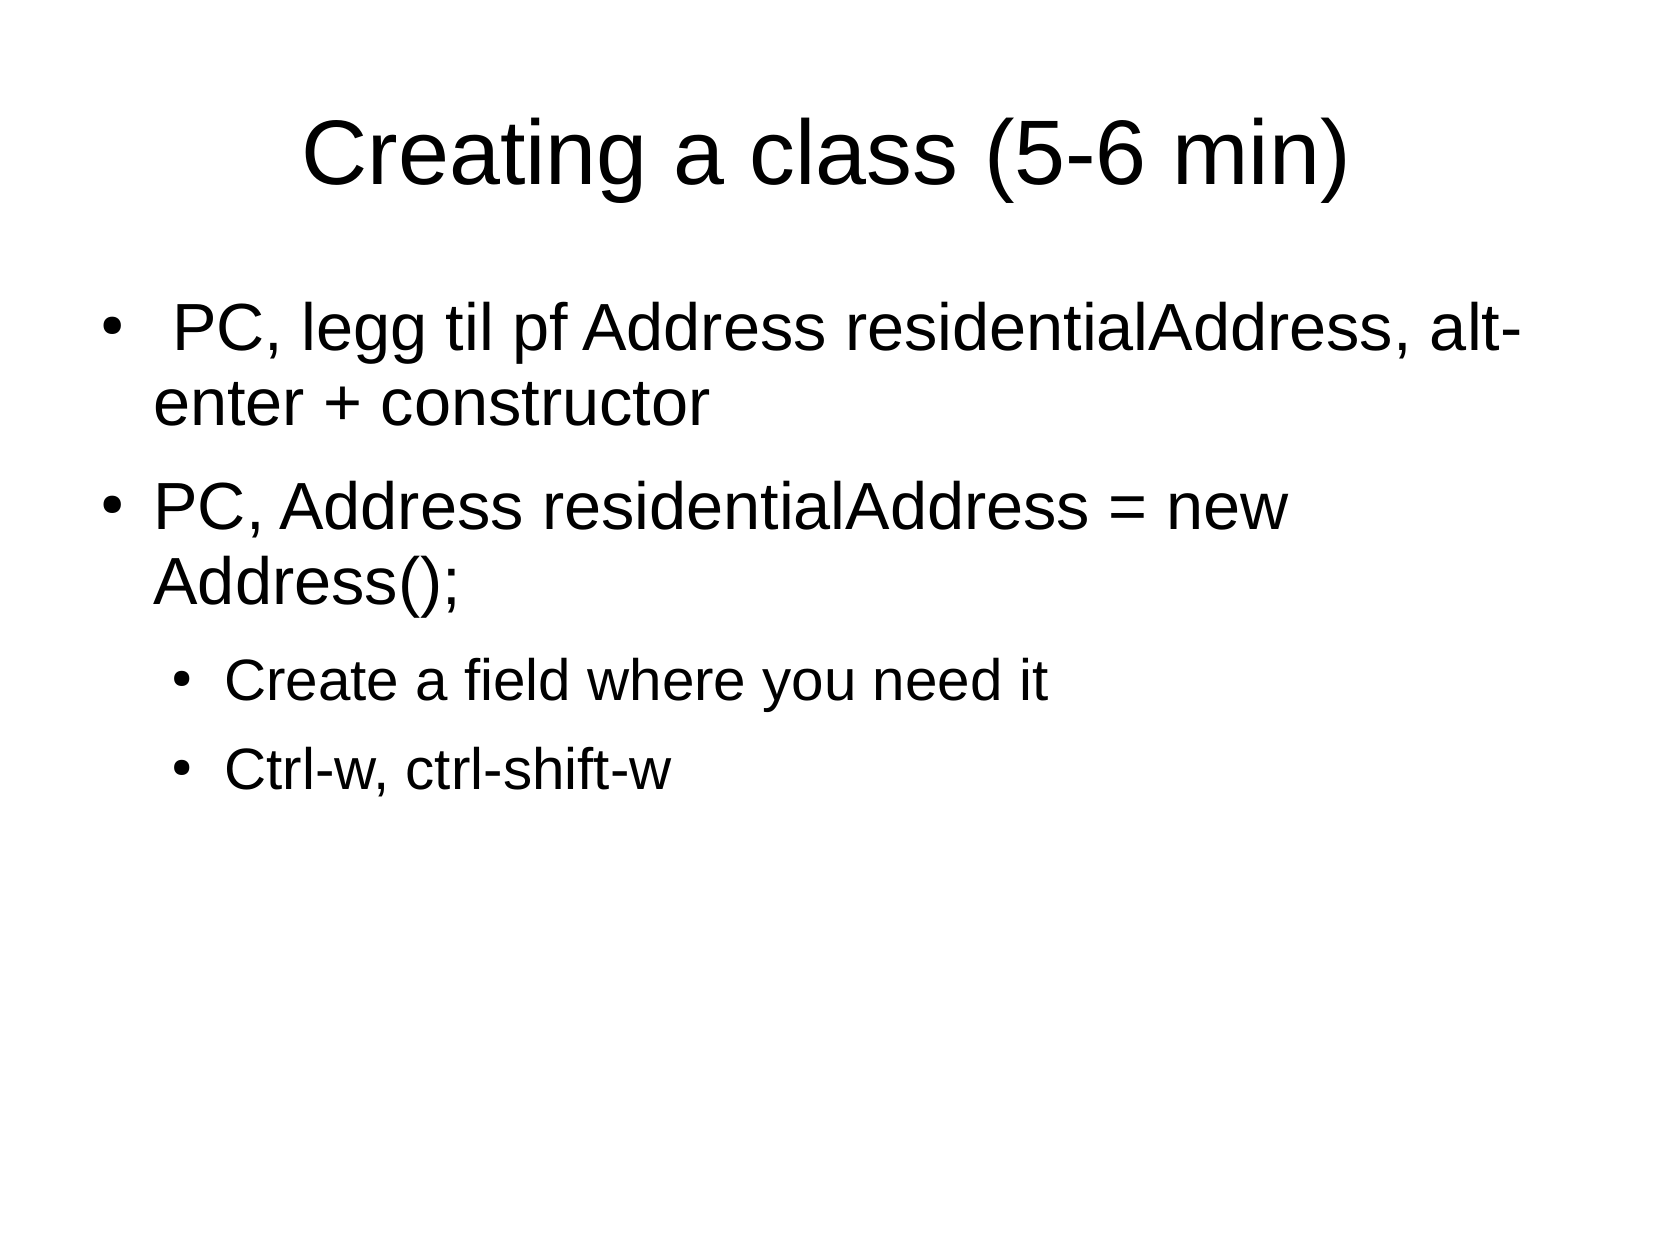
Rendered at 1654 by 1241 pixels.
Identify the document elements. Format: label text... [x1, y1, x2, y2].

list PC, legg til pf Address residentialAddress, alt-enter + constructor PC, Address residentialAddress = new Address(); Create a field where you need it Ctrl-w, ctrl-shift-w [82, 290, 1571, 1109]
title Creating a class (5-6 min) [82, 49, 1571, 257]
